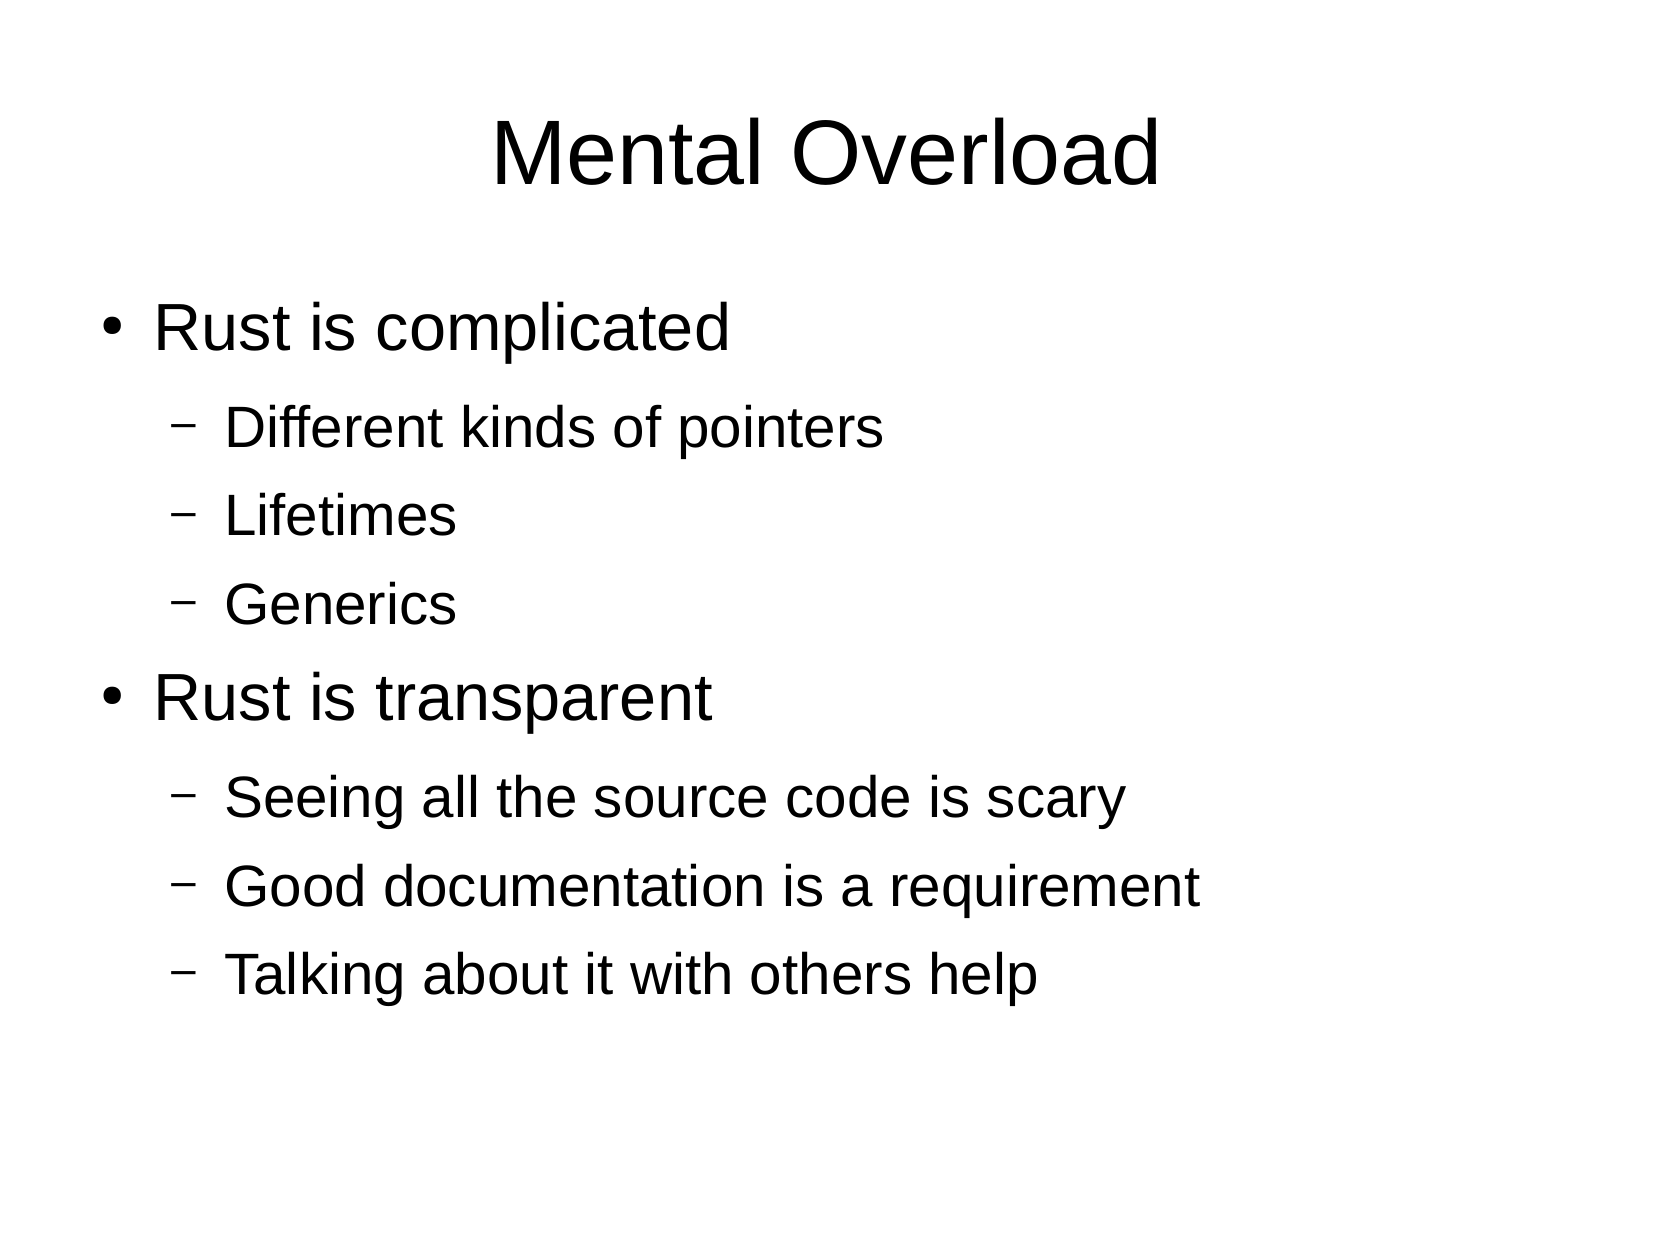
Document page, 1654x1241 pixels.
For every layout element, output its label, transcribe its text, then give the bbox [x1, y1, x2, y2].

list Rust is complicated Different kinds of pointers Lifetimes Generics Rust is transparent Seeing all the source code is scary Good documentation is a requirement Talking about it with others help [82, 290, 1538, 1010]
title Mental Overload [82, 49, 1571, 257]
